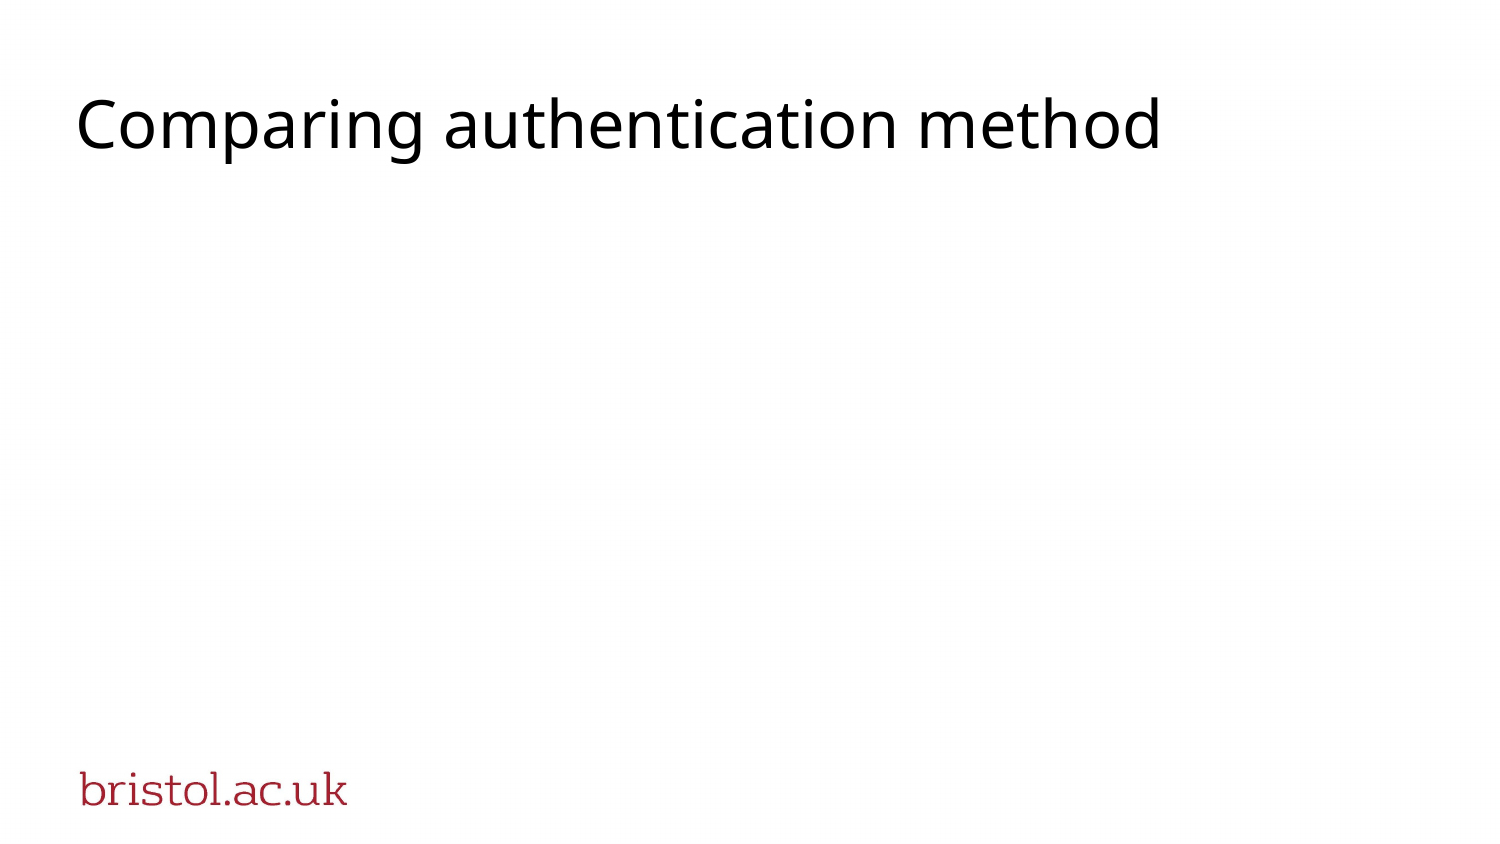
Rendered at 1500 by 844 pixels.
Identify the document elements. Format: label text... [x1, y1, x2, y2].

title Comparing authentication method [60, 44, 1440, 209]
